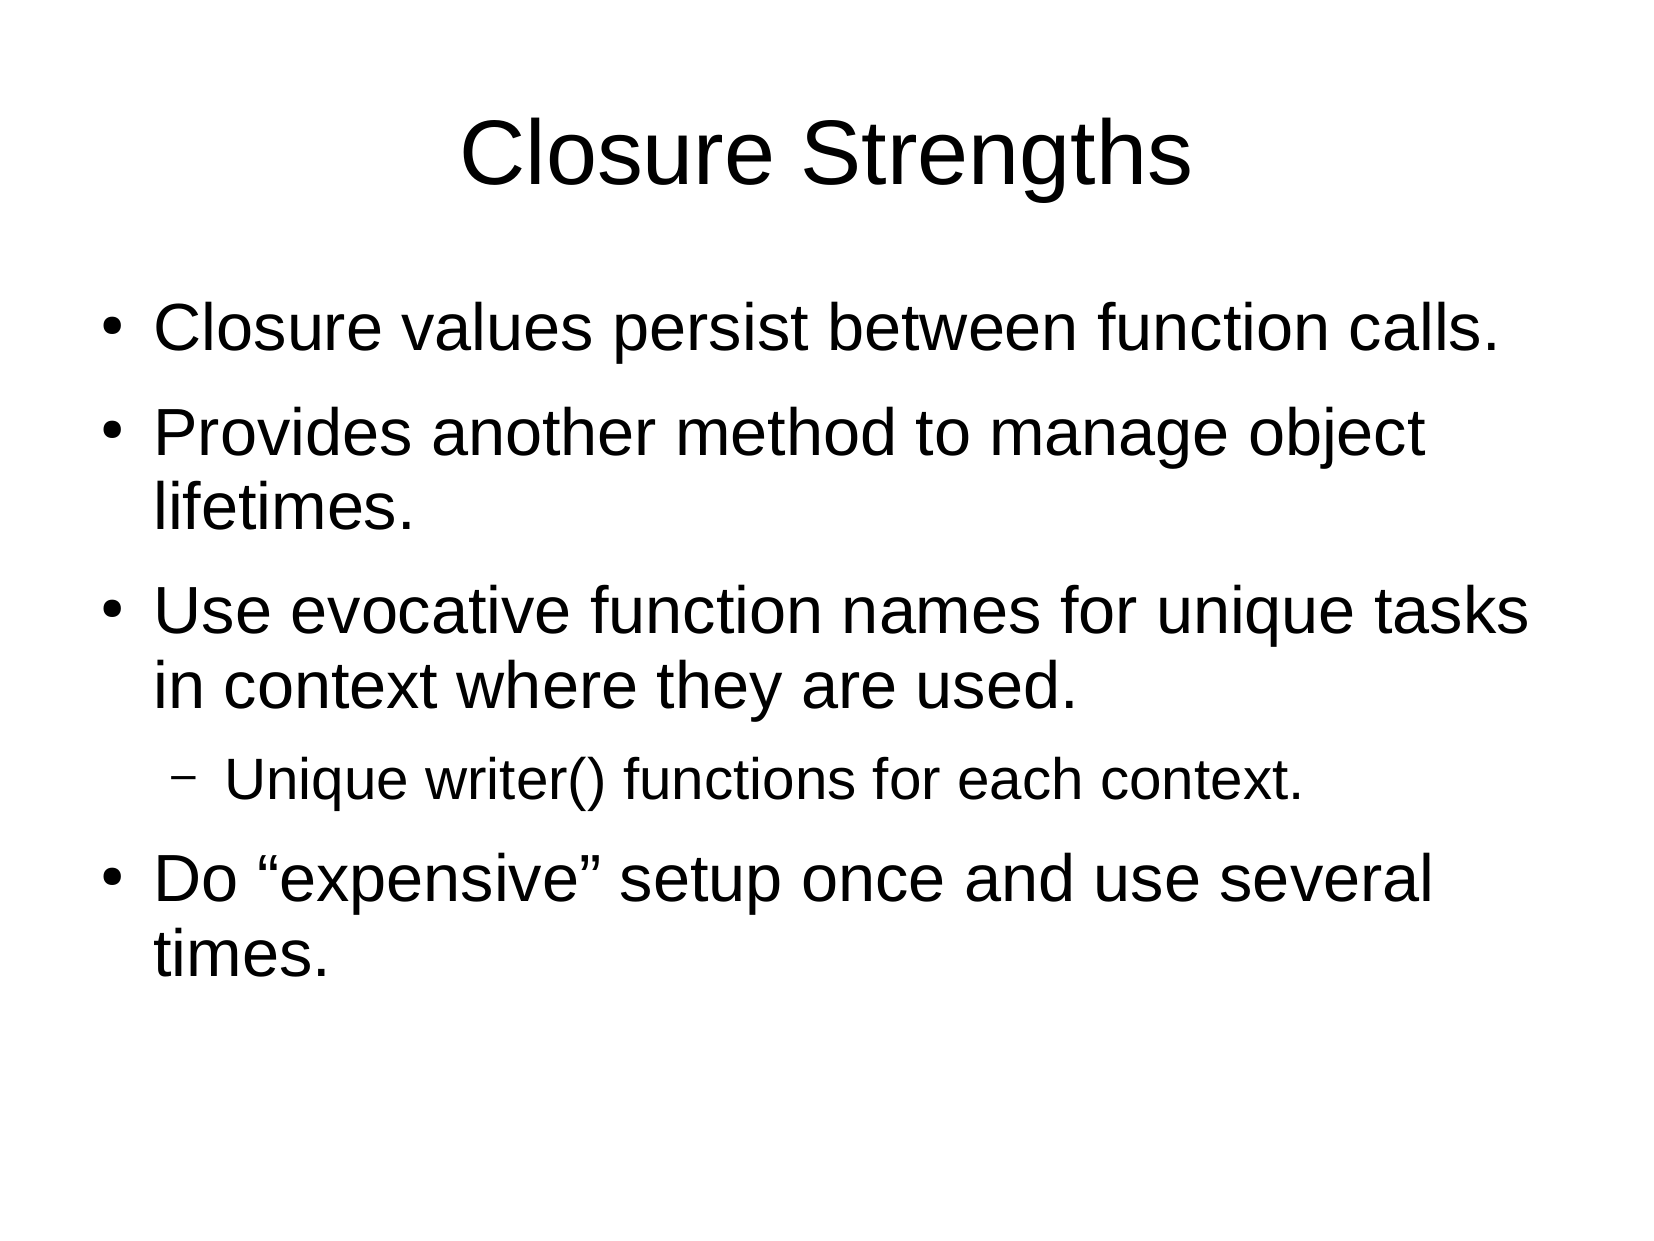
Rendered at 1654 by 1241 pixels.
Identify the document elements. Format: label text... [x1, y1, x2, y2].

title Closure Strengths [82, 49, 1571, 257]
list Closure values persist between function calls. Provides another method to manage object lifetimes. Use evocative function names for unique tasks in context where they are used. Unique writer() functions for each context. Do “expensive” setup once and use several times. [82, 290, 1571, 1010]
